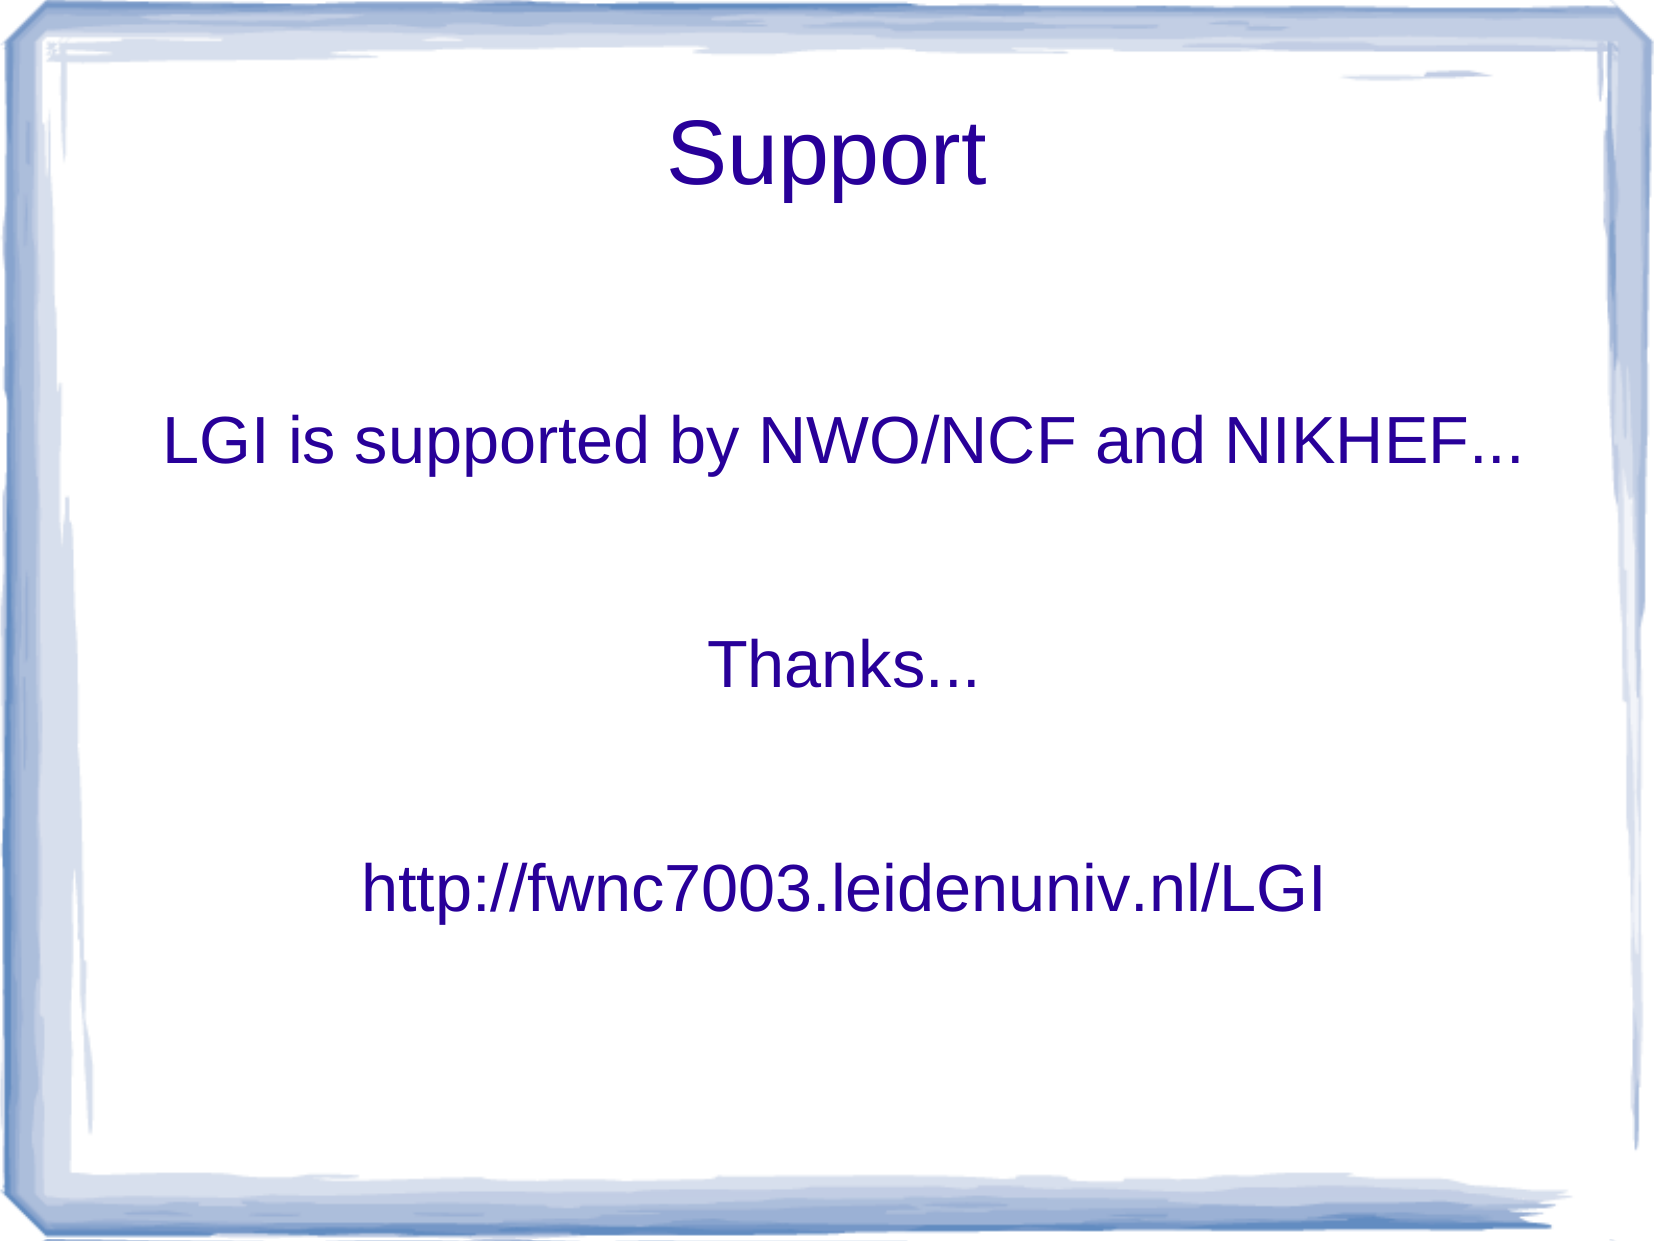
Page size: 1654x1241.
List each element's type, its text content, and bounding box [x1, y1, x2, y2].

title Support [82, 56, 1571, 250]
picture [0, 0, 1654, 1241]
subtitle LGI is supported by NWO/NCF and NIKHEF... Thanks... http://fwnc7003.leidenuniv.nl/LGI [118, 332, 1571, 997]
